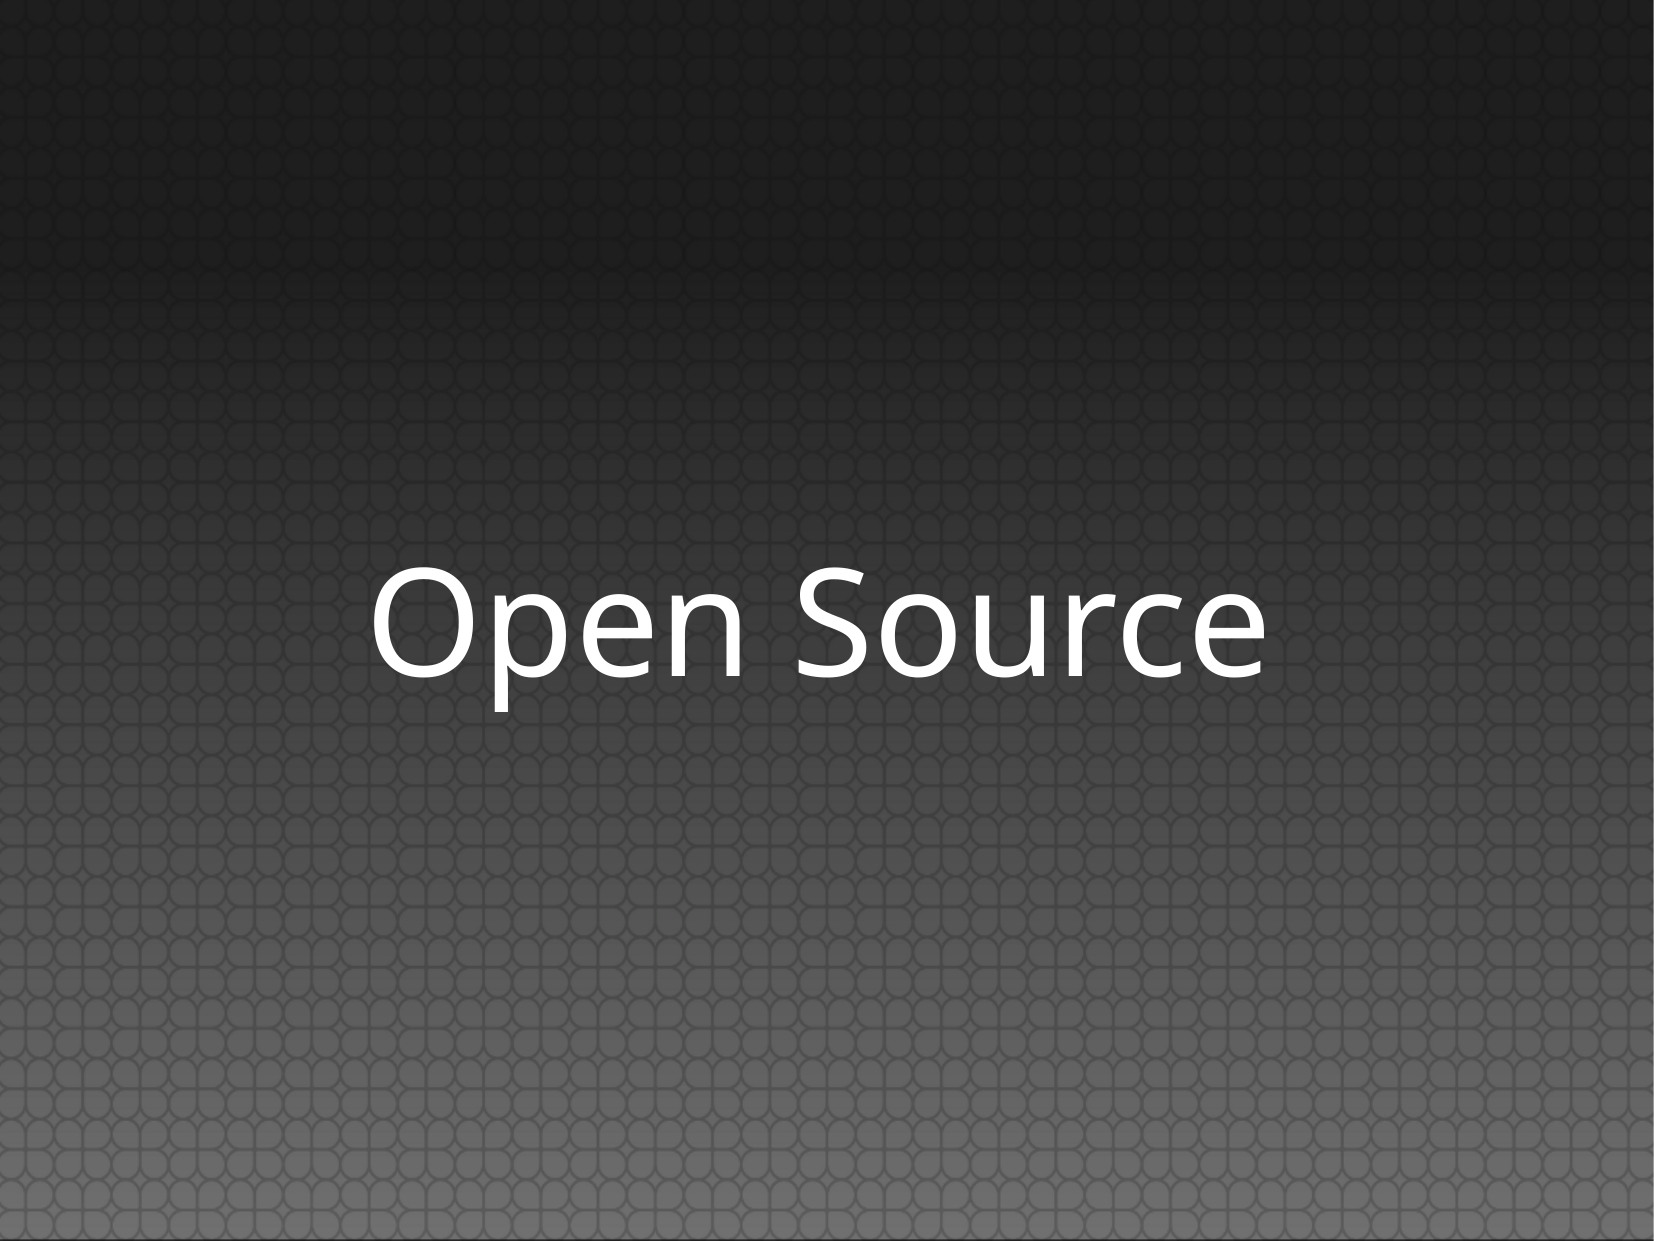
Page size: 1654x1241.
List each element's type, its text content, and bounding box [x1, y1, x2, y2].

picture [0, 0, 1654, 1241]
title Open Source [75, 525, 1564, 713]
